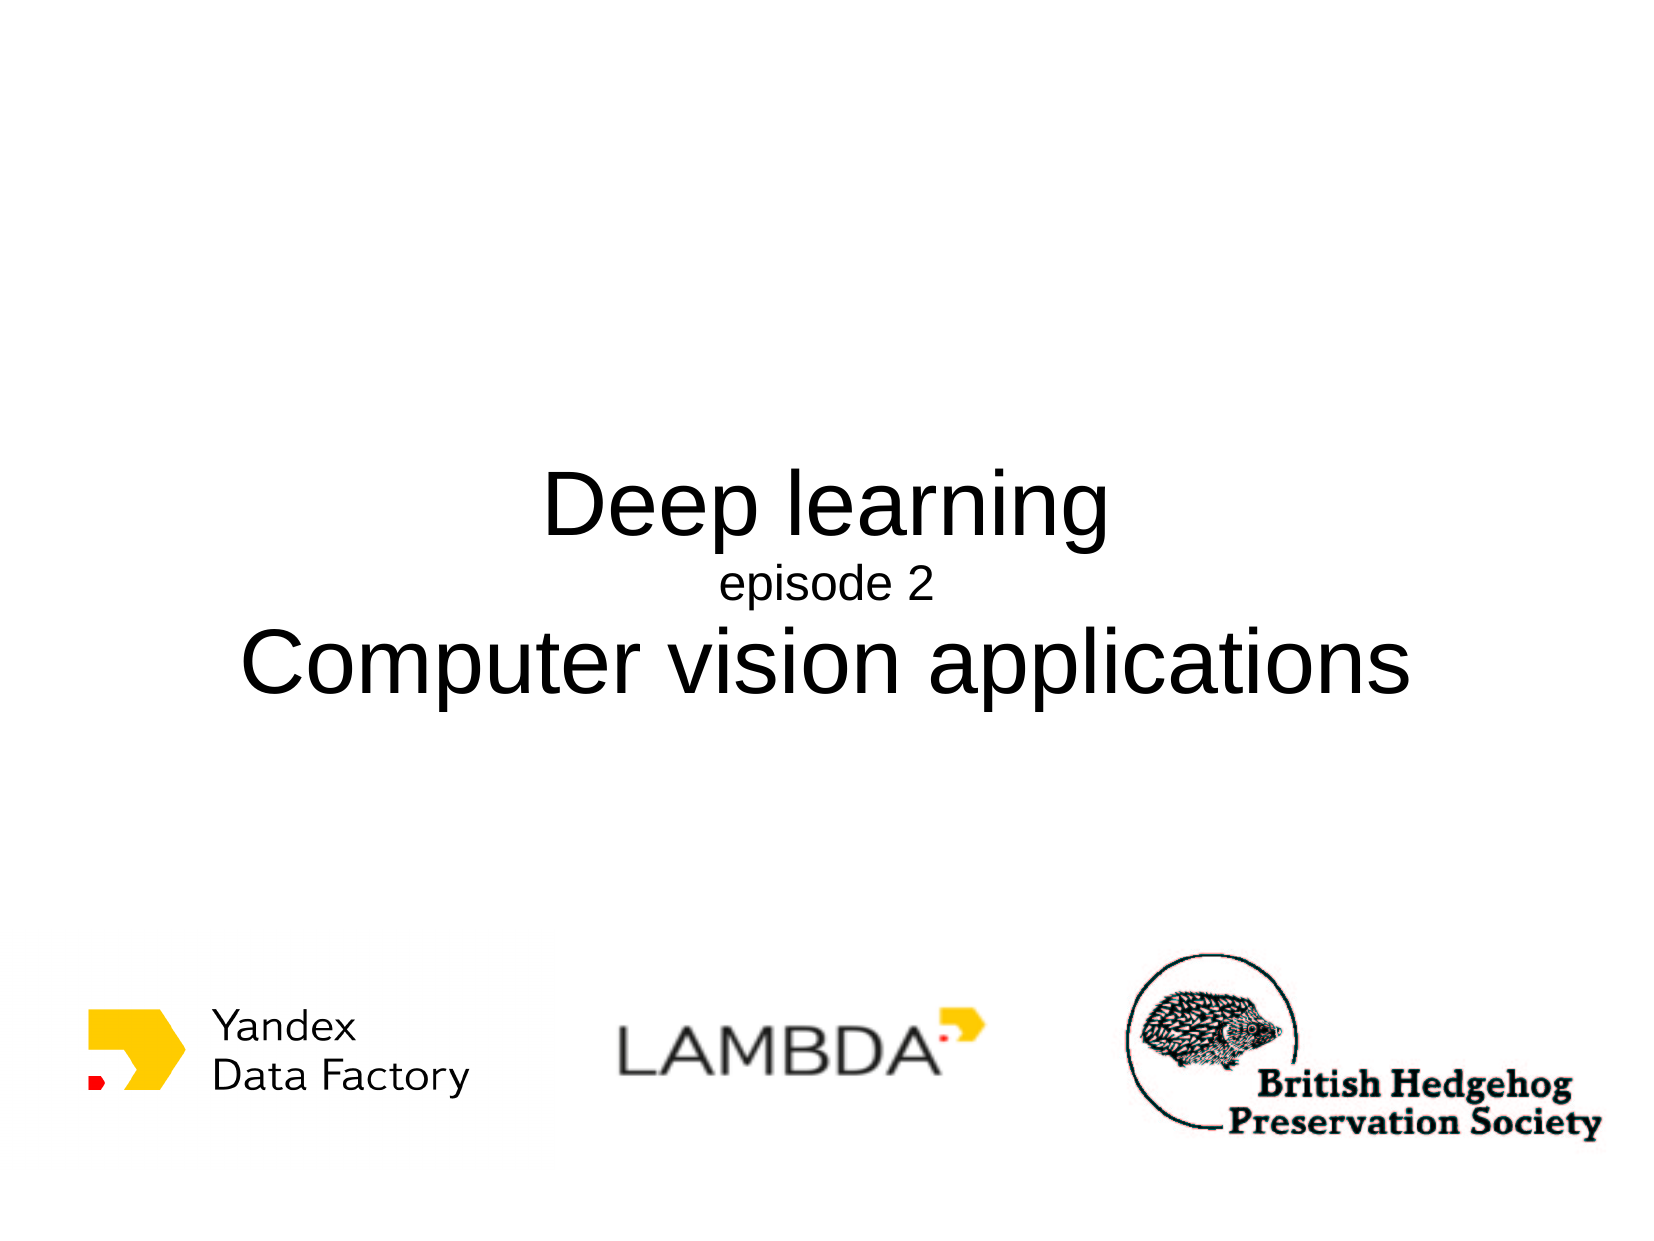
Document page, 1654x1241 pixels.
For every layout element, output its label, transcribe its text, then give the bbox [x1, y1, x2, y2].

title Deep learning episode 2 Computer vision applications [82, 451, 1571, 714]
picture [1049, 869, 1654, 1241]
picture [0, 929, 555, 1170]
picture [584, 872, 1005, 1212]
